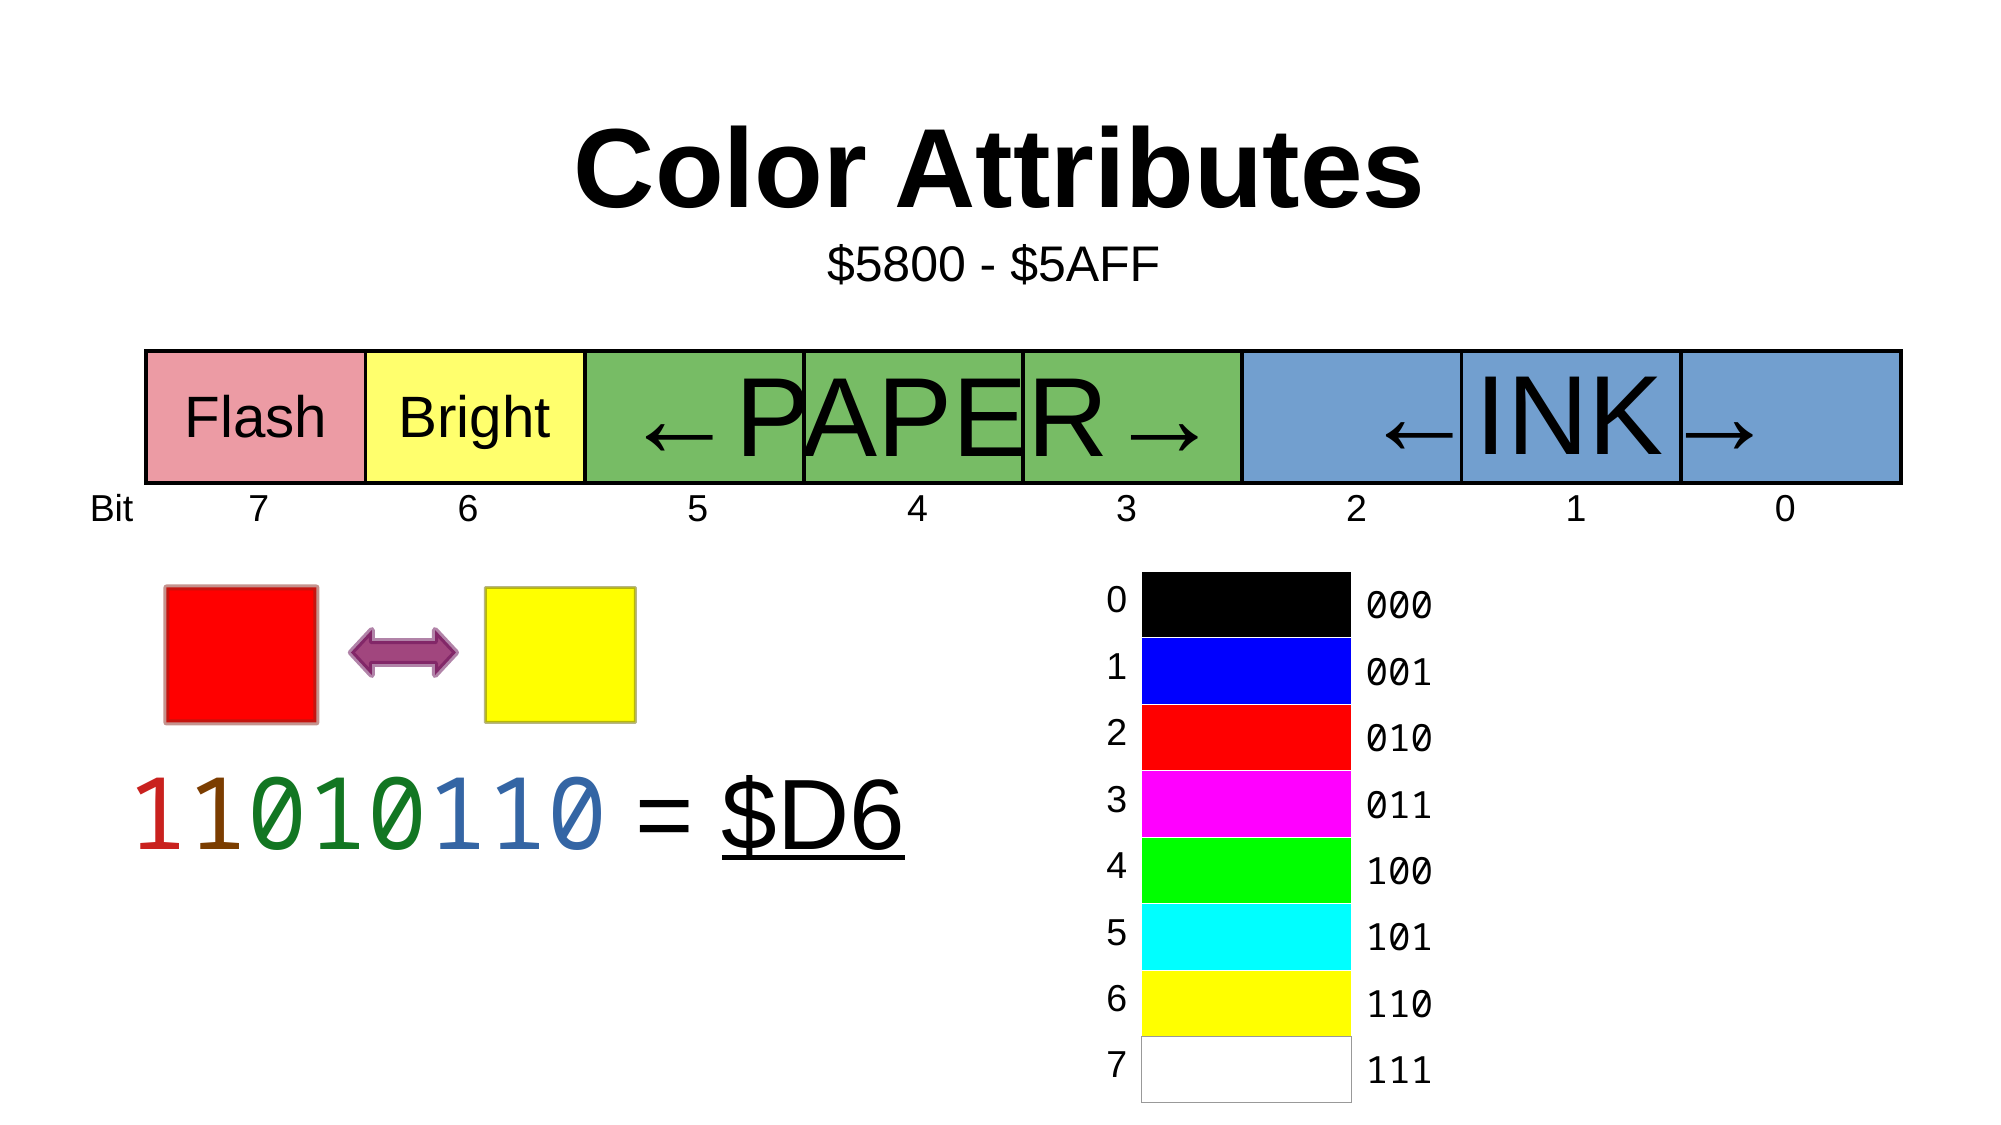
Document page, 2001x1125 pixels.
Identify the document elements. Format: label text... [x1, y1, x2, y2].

table_cell 4 [1029, 837, 1142, 903]
table_cell 001 [1351, 638, 1560, 704]
text_box Bit 7 6 5 4 3 2 1 0 [75, 480, 1906, 538]
table_cell [1142, 971, 1351, 1036]
table_header [1142, 572, 1351, 637]
table_cell 1 [932, 638, 1142, 704]
table_cell 3 [1029, 770, 1142, 837]
table_cell 5 [1029, 903, 1142, 970]
table_cell [1142, 1037, 1351, 1102]
text_box ←PAPER→ [608, 347, 1239, 480]
table_header [1244, 353, 1348, 480]
text_box [350, 630, 456, 676]
title Color Attributes [137, 59, 1863, 278]
text_box [166, 587, 317, 723]
table_header 000 [1351, 571, 1560, 638]
table_cell 100 [1351, 837, 1560, 903]
table_cell 101 [1351, 903, 1560, 970]
table_cell 2 [932, 704, 1142, 770]
table_cell 011 [1351, 770, 1560, 837]
table_cell [1142, 705, 1351, 770]
text_box ←INK→ [1348, 345, 1799, 480]
table_cell [1142, 638, 1351, 704]
text_box [485, 587, 636, 723]
text_box $5800 - $5AFF [812, 229, 1176, 300]
table_cell 111 [1352, 1036, 1560, 1103]
table_header Bright [367, 353, 583, 480]
table_cell 7 [932, 1036, 1141, 1103]
table_cell [1142, 904, 1351, 970]
text_box 11010110 = $D6 [113, 735, 1029, 991]
table_header Flash [148, 353, 364, 480]
table_cell 6 [932, 970, 1142, 1036]
table_cell 010 [1351, 704, 1560, 770]
table_cell [1142, 771, 1351, 837]
table_cell [1142, 838, 1351, 903]
table_header [587, 353, 608, 480]
table_header [1799, 353, 1899, 480]
table_cell 110 [1351, 970, 1560, 1036]
table_header 0 [932, 571, 1142, 638]
